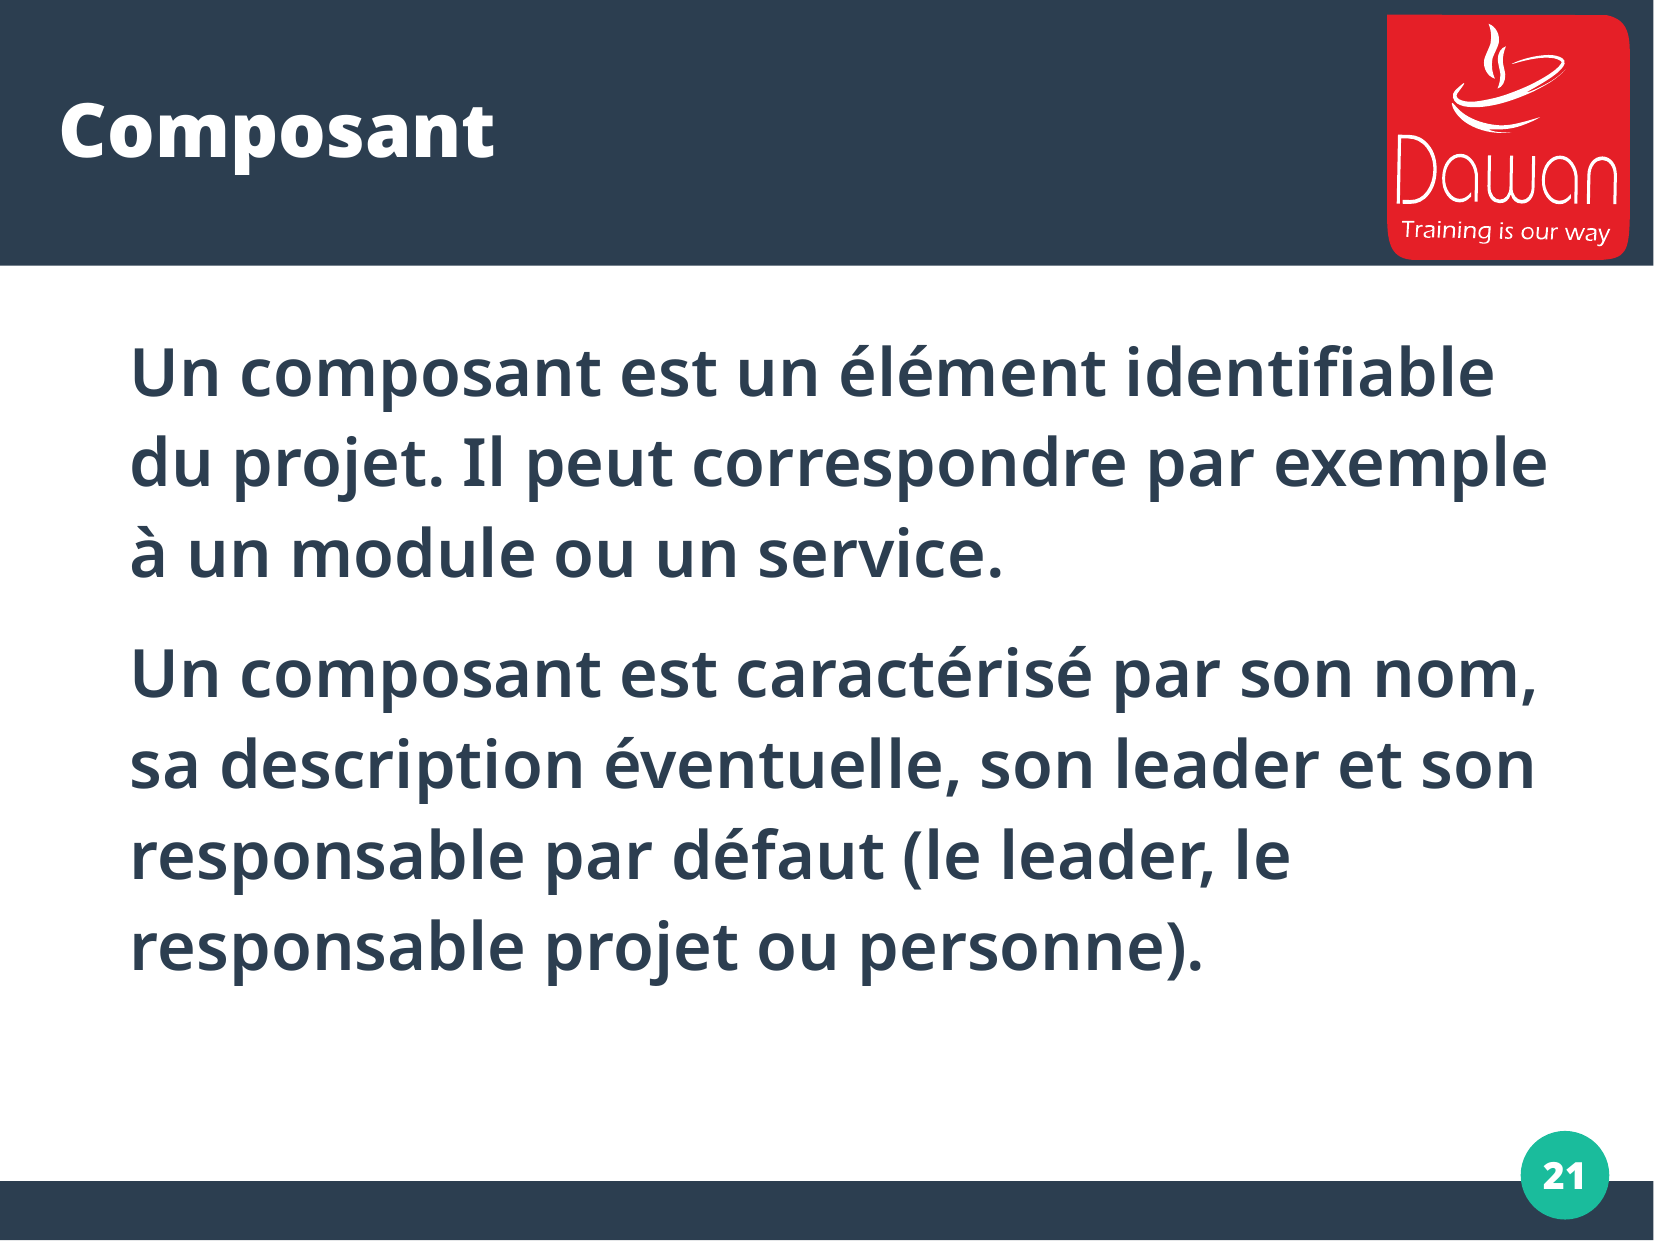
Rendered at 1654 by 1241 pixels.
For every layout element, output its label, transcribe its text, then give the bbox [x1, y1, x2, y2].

list Un composant est un élément identifiable du projet. Il peut correspondre par exemple à un module ou un service. Un composant est caractérisé par son nom, sa description éventuelle, son leader et son responsable par défaut (le leader, le responsable projet ou personne). [59, 324, 1595, 1152]
picture [1387, 14, 1630, 260]
title Composant [59, 49, 1387, 207]
